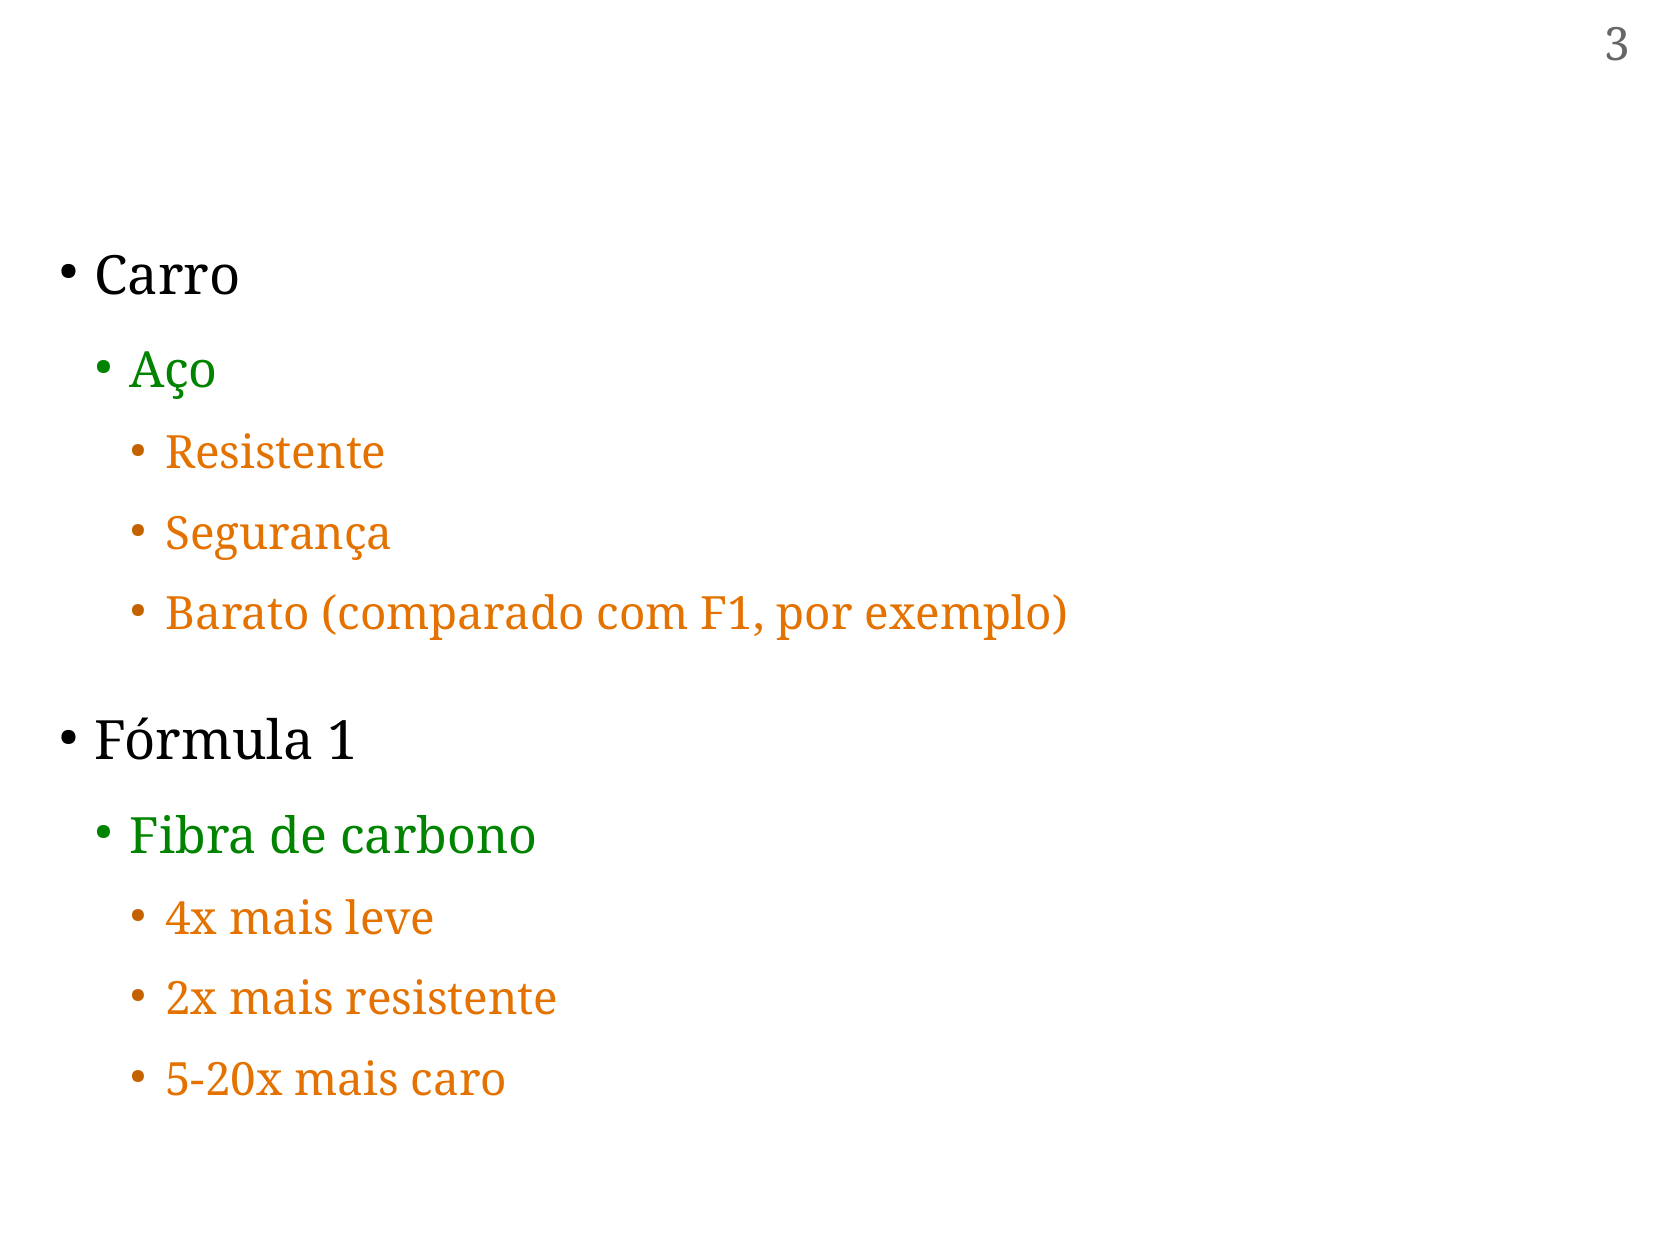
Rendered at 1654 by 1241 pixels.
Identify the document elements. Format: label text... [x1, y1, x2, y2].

list Carro Aço Resistente Segurança Barato (comparado com F1, por exemplo) Fórmula 1 Fibra de carbono 4x mais leve 2x mais resistente 5-20x mais caro [59, 236, 1595, 1211]
